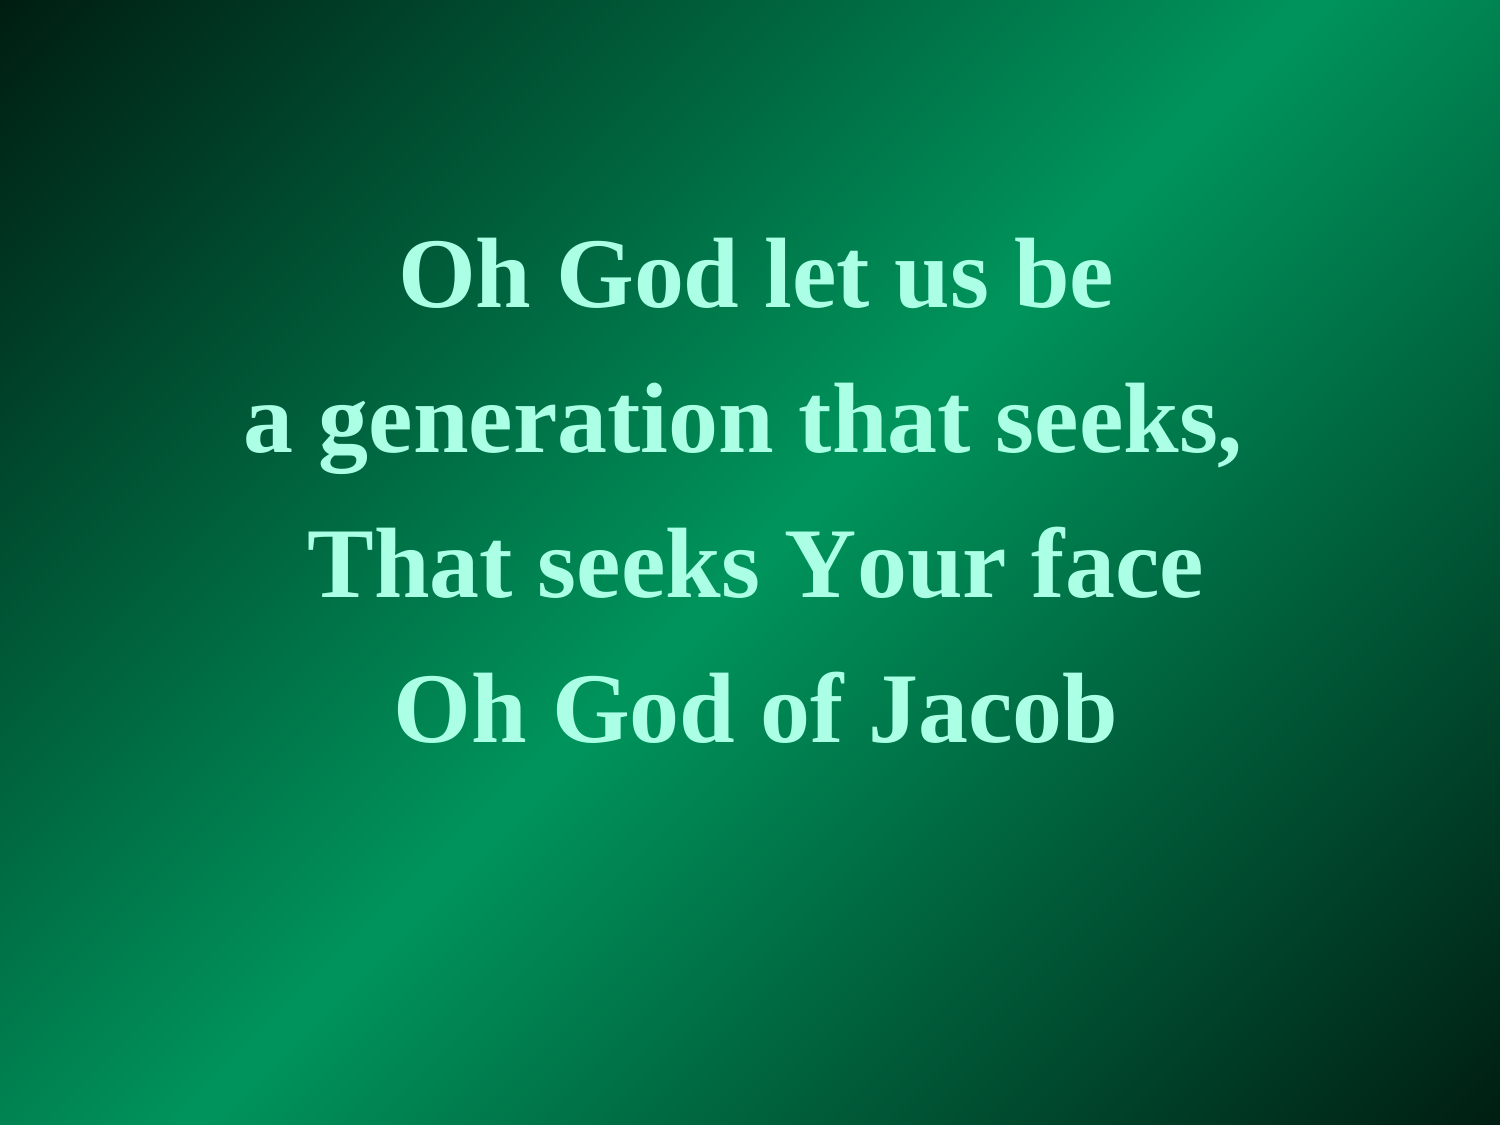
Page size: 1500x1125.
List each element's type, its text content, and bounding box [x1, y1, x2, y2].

subtitle Oh God let us be a generation that seeks, That seeks Your face Oh God of Jacob [112, 200, 1401, 938]
